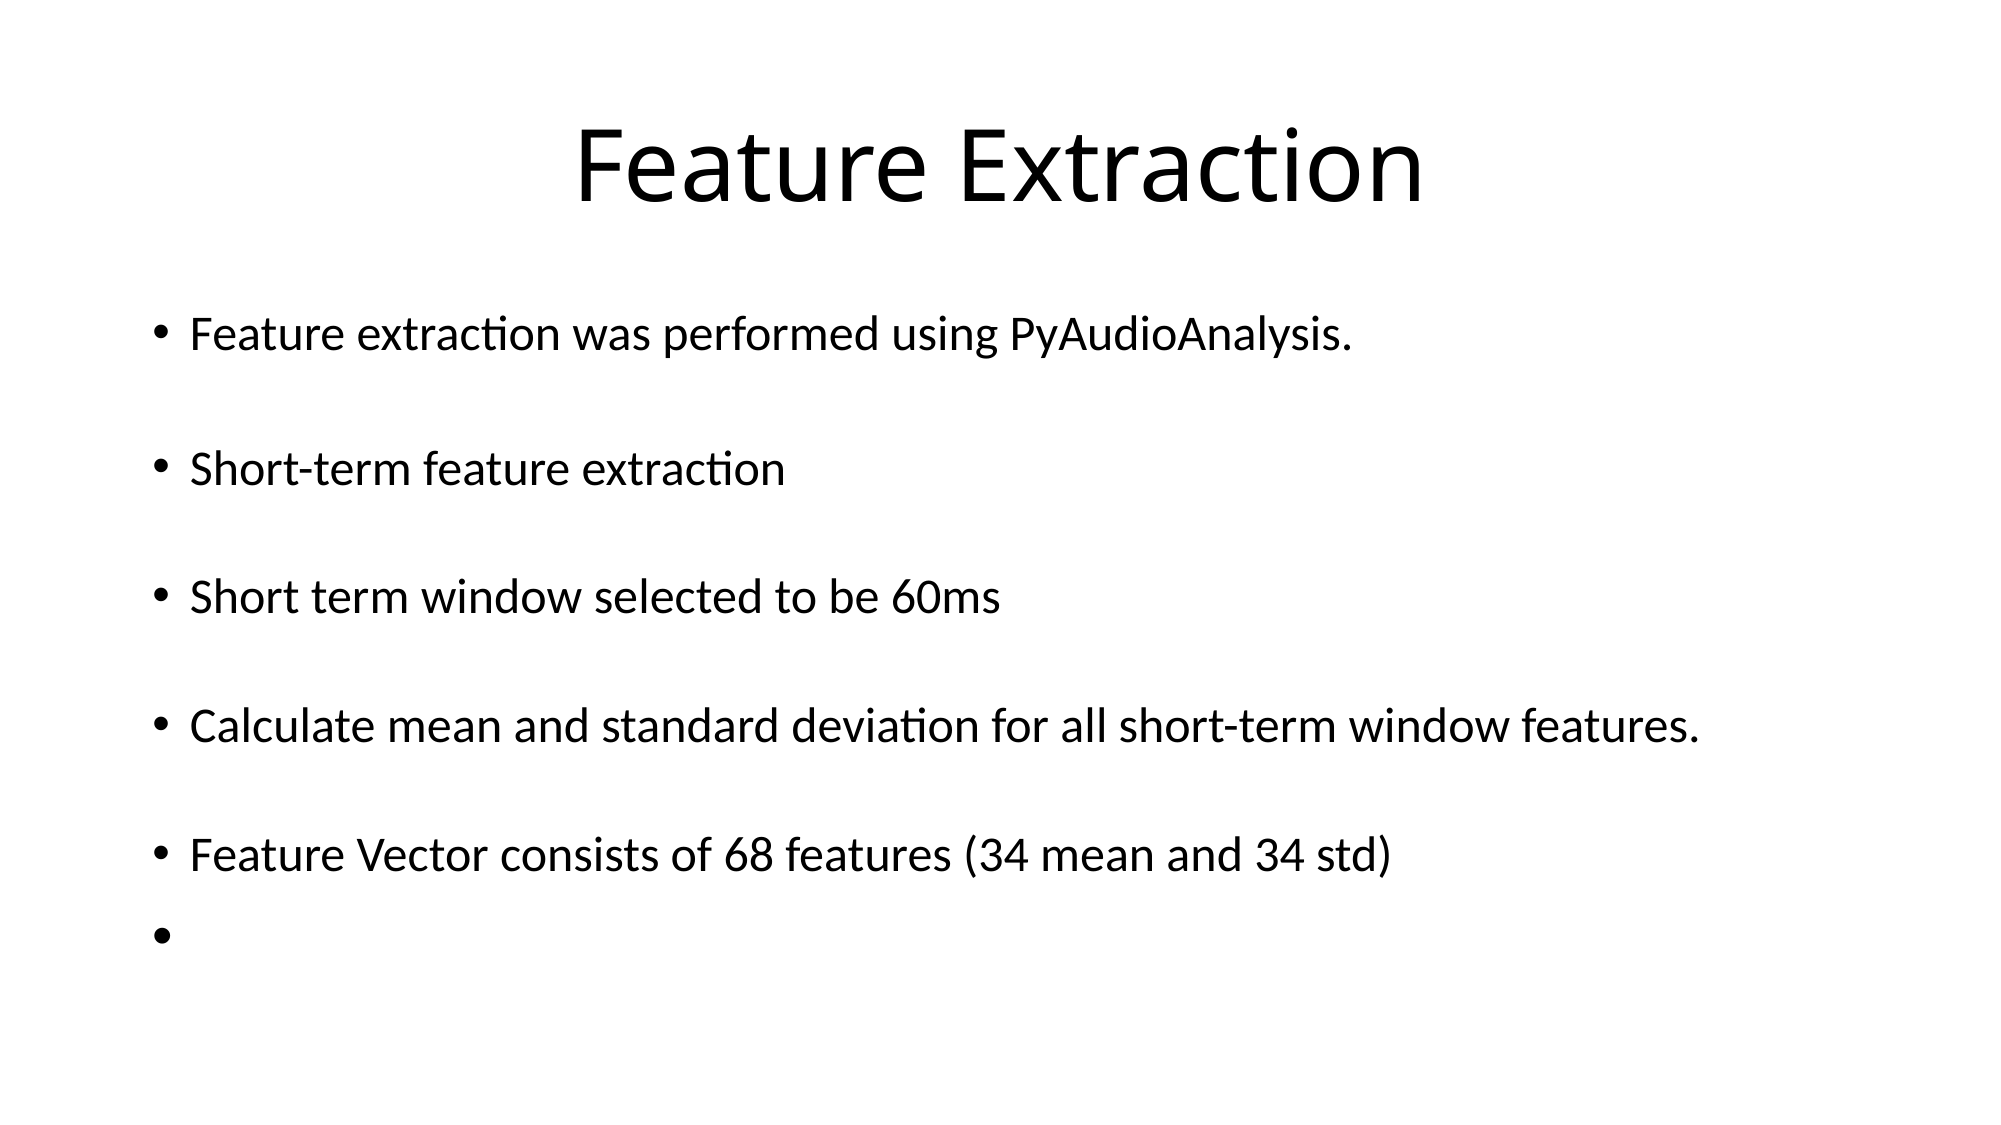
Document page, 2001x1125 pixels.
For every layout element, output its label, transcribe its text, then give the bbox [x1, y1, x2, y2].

title Feature Extraction [137, 59, 1863, 278]
list Feature extraction was performed using PyAudioAnalysis. Short-term feature extraction Short term window selected to be 60ms Calculate mean and standard deviation for all short-term window features. Feature Vector consists of 68 features (34 mean and 34 std) [137, 299, 1863, 1066]
